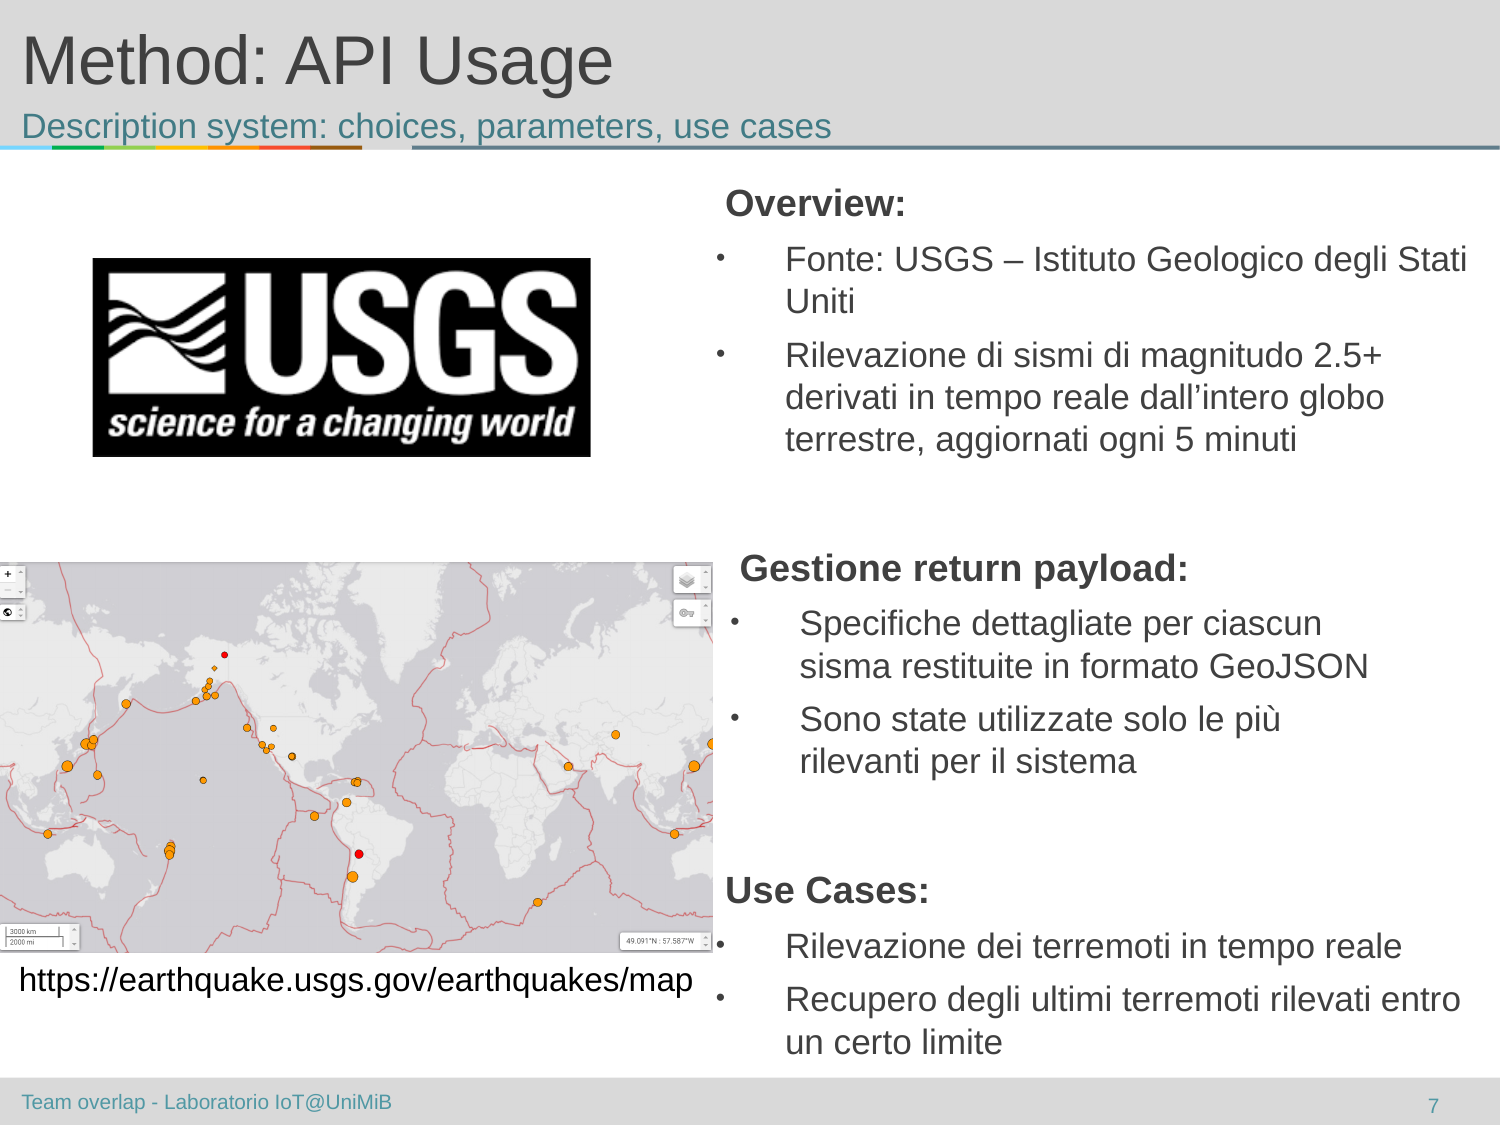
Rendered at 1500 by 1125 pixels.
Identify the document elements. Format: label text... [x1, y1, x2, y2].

text_box Gestione return payload: Specifiche dettagliate per ciascun sisma restituite in formato GeoJSON Sono state utilizzate solo le più rilevanti per il sistema [655, 536, 1416, 789]
text_box https://earthquake.usgs.gov/earthquakes/map [4, 951, 710, 1006]
text_box Use Cases: Rilevazione dei terremoti in tempo reale Recupero degli ultimi terremoti rilevati entro un certo limite [641, 858, 1500, 1069]
picture [0, 562, 713, 953]
title Method: API Usage [0, 0, 1500, 92]
slide_number 11 [1355, 1087, 1461, 1124]
picture [32, 258, 652, 457]
footer Team overlap - Laboratorio IoT@UniMiB [0, 1090, 600, 1112]
text_box Overview: Fonte: USGS – Istituto Geologico degli Stati Uniti Rilevazione di sismi di magnitudo 2.5+ derivati in tempo reale dall’intero globo terrestre, aggiornati ogni 5 minuti [641, 171, 1490, 466]
list Description system: choices, parameters, use cases [0, 92, 1500, 146]
